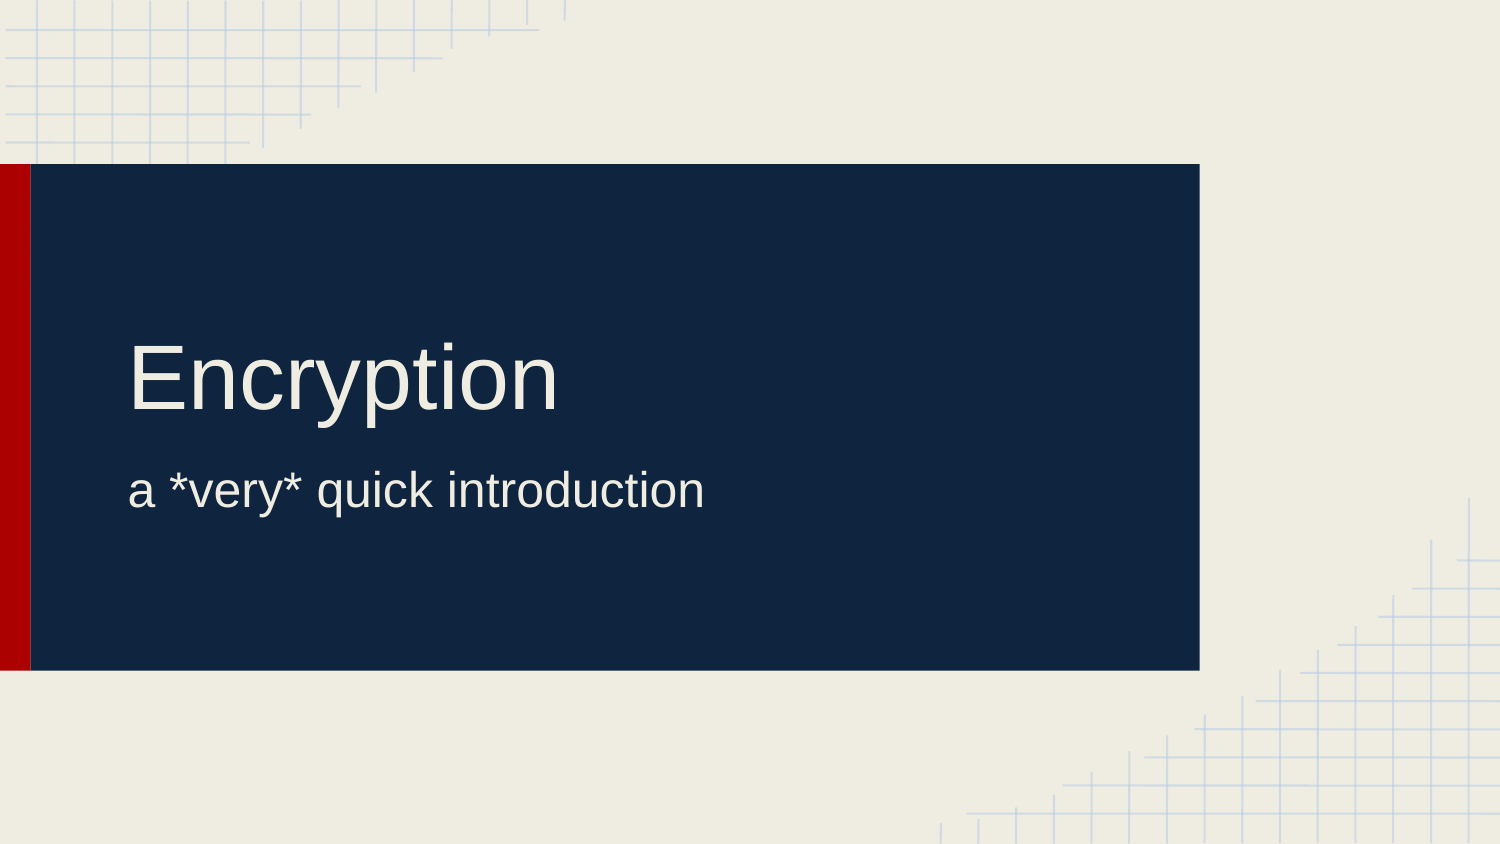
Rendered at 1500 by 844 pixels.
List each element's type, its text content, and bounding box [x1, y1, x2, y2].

subtitle a *very* quick introduction [112, 442, 1163, 554]
title Encryption [112, 278, 1163, 442]
